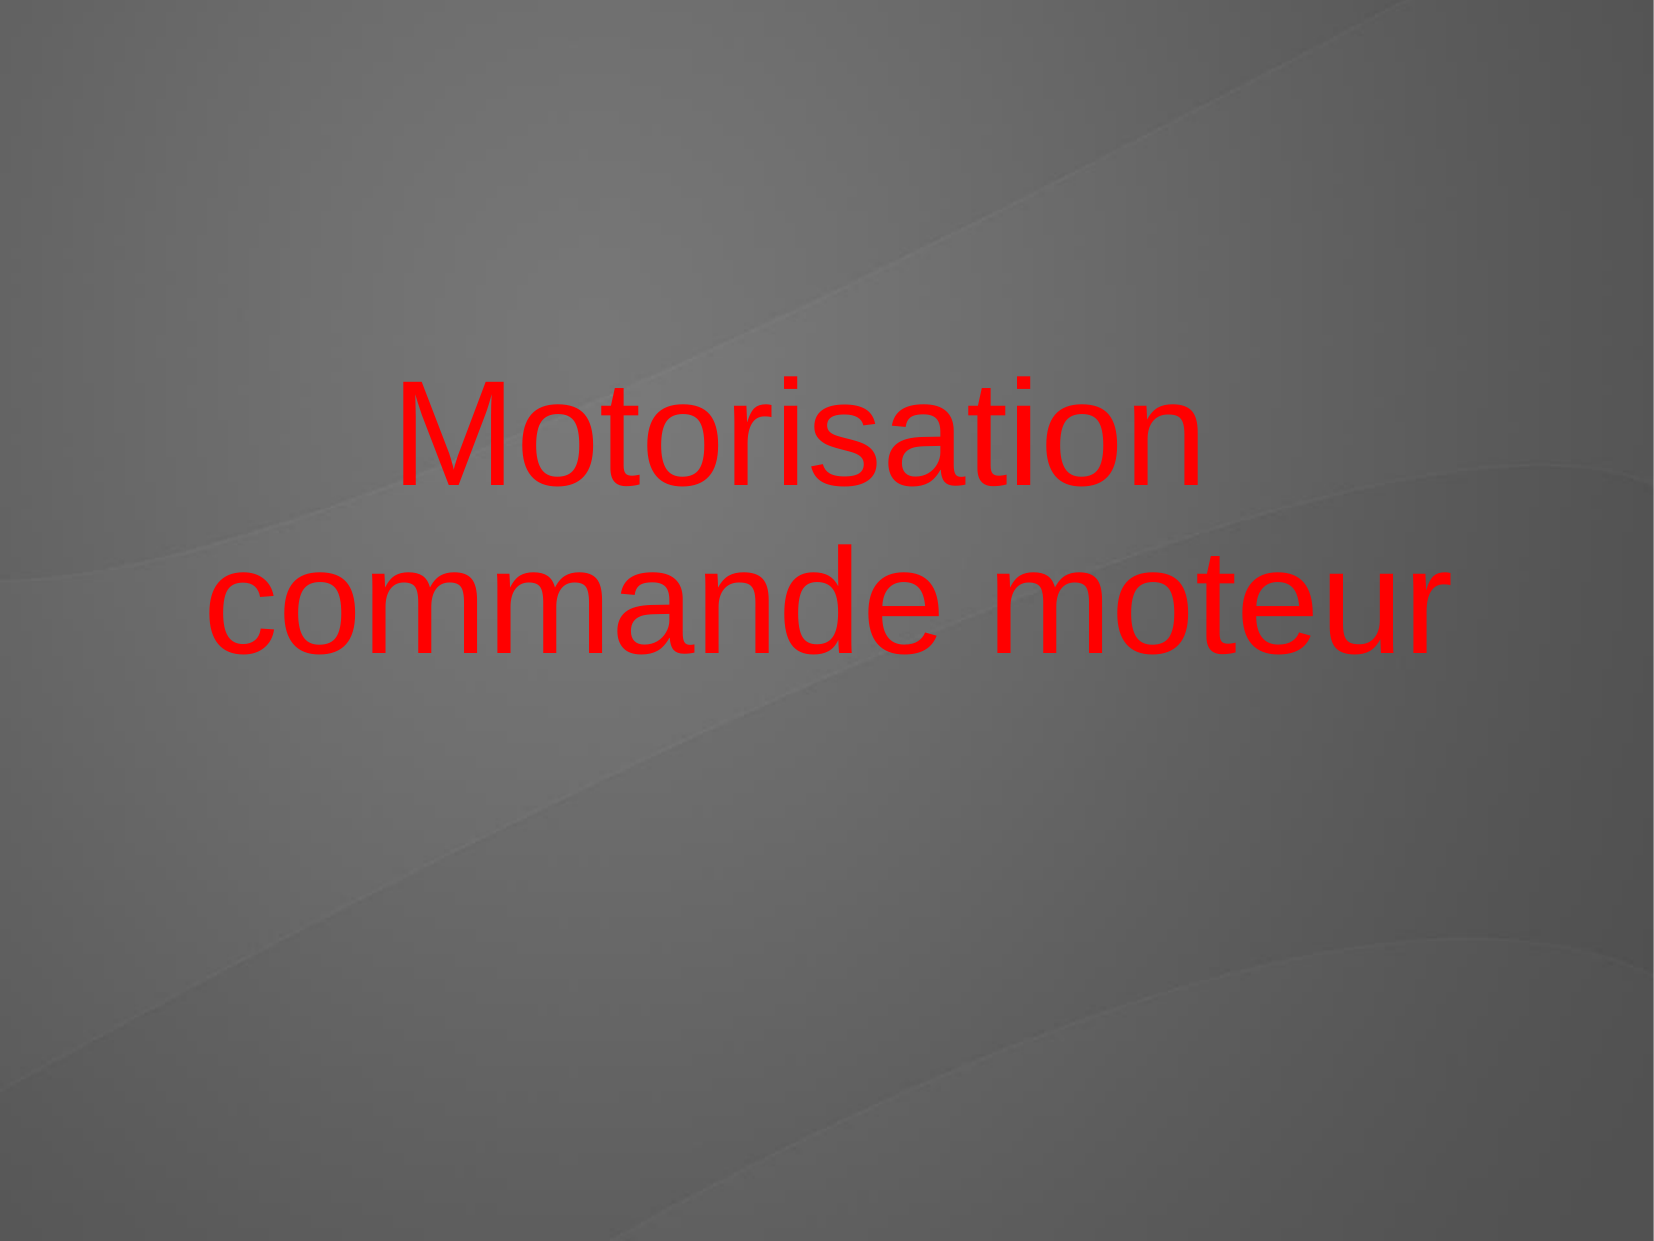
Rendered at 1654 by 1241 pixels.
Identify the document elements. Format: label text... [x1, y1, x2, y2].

text_box Motorisation commande moteur [188, 342, 1642, 1196]
picture [0, 0, 1654, 1241]
